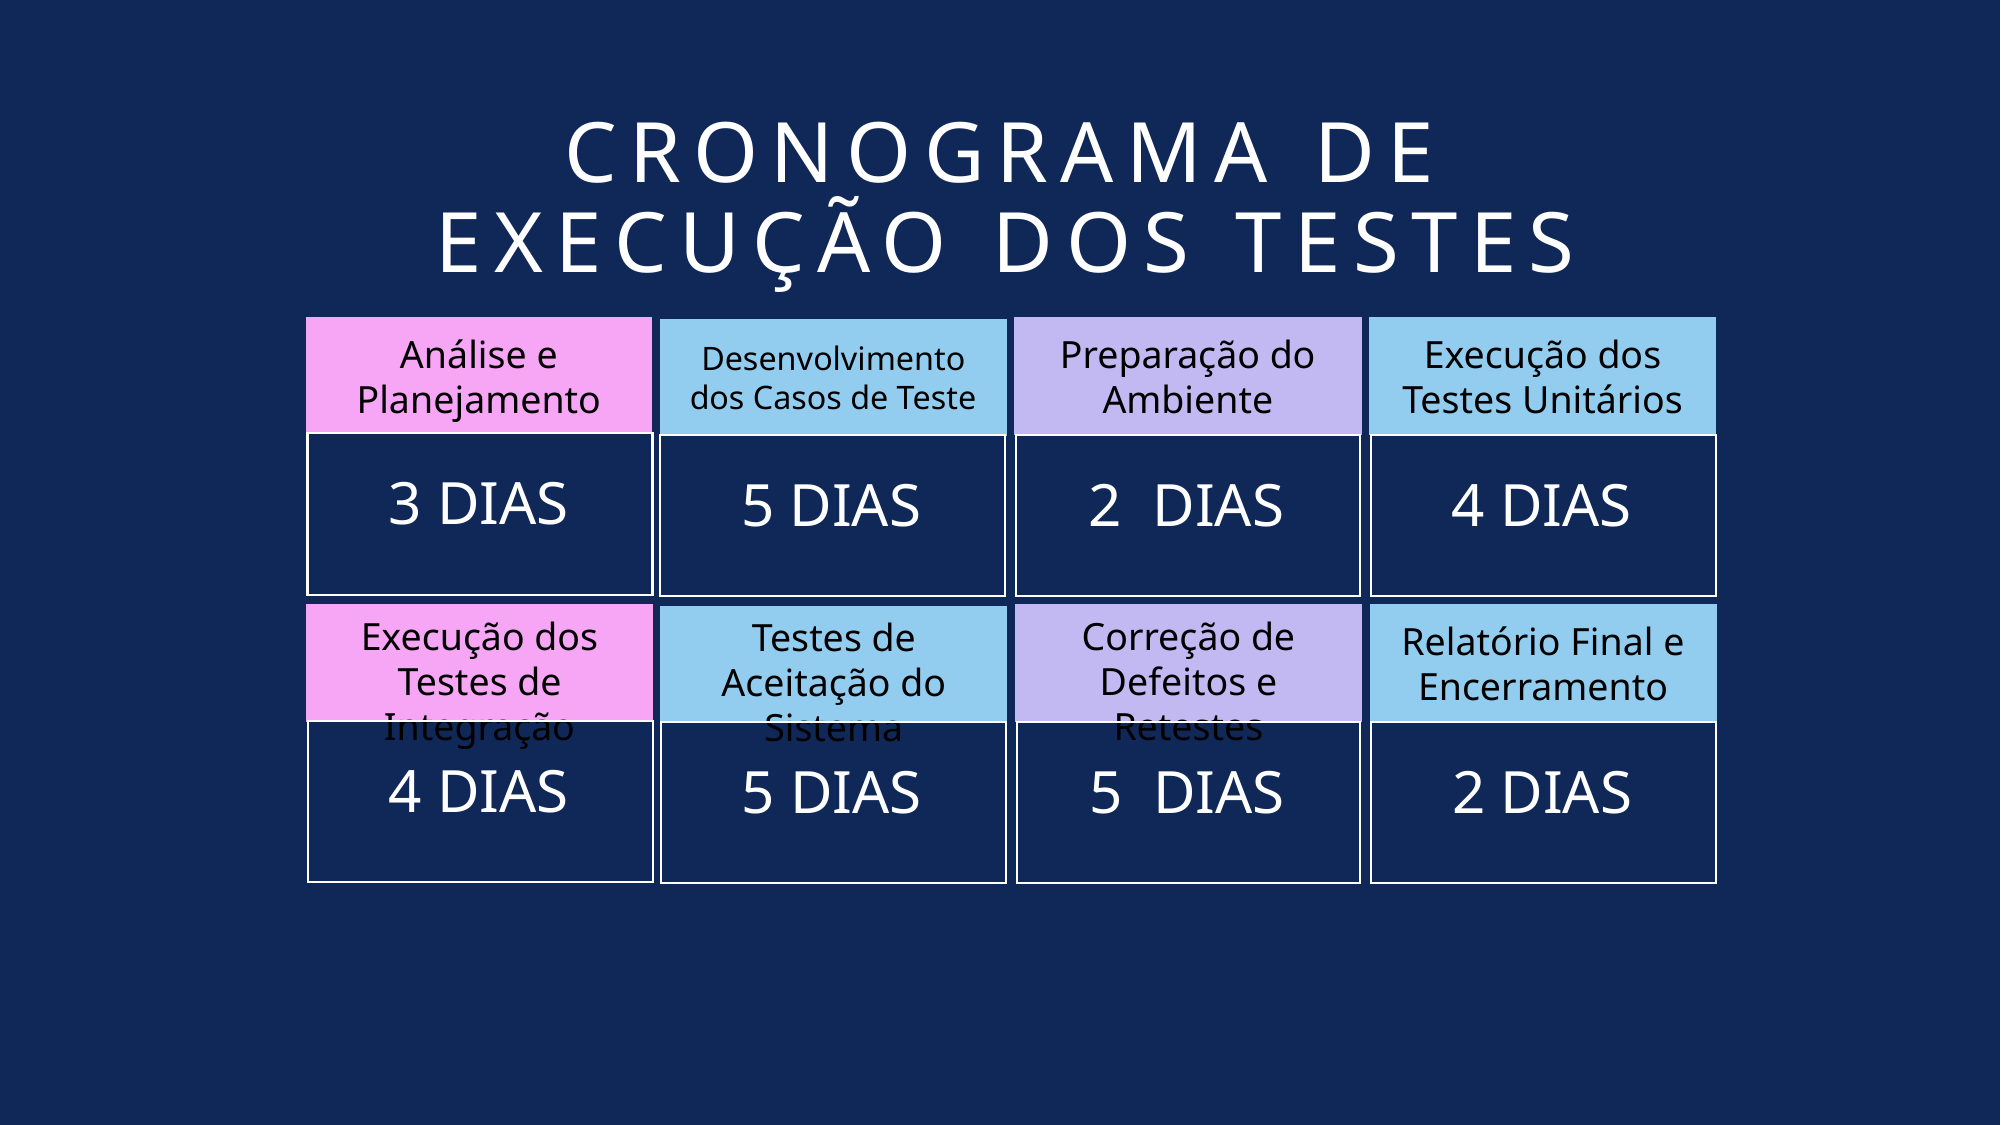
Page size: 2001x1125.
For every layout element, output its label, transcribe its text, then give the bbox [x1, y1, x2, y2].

title Cronograma de Execução dos Testes [340, 102, 1672, 279]
text_box 5 DIAS [660, 722, 1006, 884]
text_box Execução dos Testes de Integração [307, 605, 652, 720]
list Análise e Planejamento [306, 318, 651, 432]
list 5 DIAS [660, 434, 1006, 597]
list 2 DIAS [1016, 434, 1360, 597]
list 3 DIAS [307, 433, 653, 595]
text_box Correção de Defeitos e Retestes [1016, 605, 1362, 721]
list 4 DIAS [1370, 434, 1716, 597]
text_box Testes de Aceitação do Sistema [661, 606, 1007, 721]
list Execução dos Testes Unitários [1370, 318, 1716, 434]
text_box 2 DIAS [1371, 722, 1717, 884]
text_box Relatório Final e Encerramento [1370, 605, 1716, 721]
list Preparação do Ambiente [1015, 318, 1361, 434]
list Desenvolvimento dos Casos de Teste [660, 319, 1006, 434]
text_box 5 DIAS [1016, 722, 1361, 884]
text_box 4 DIAS [308, 720, 654, 882]
